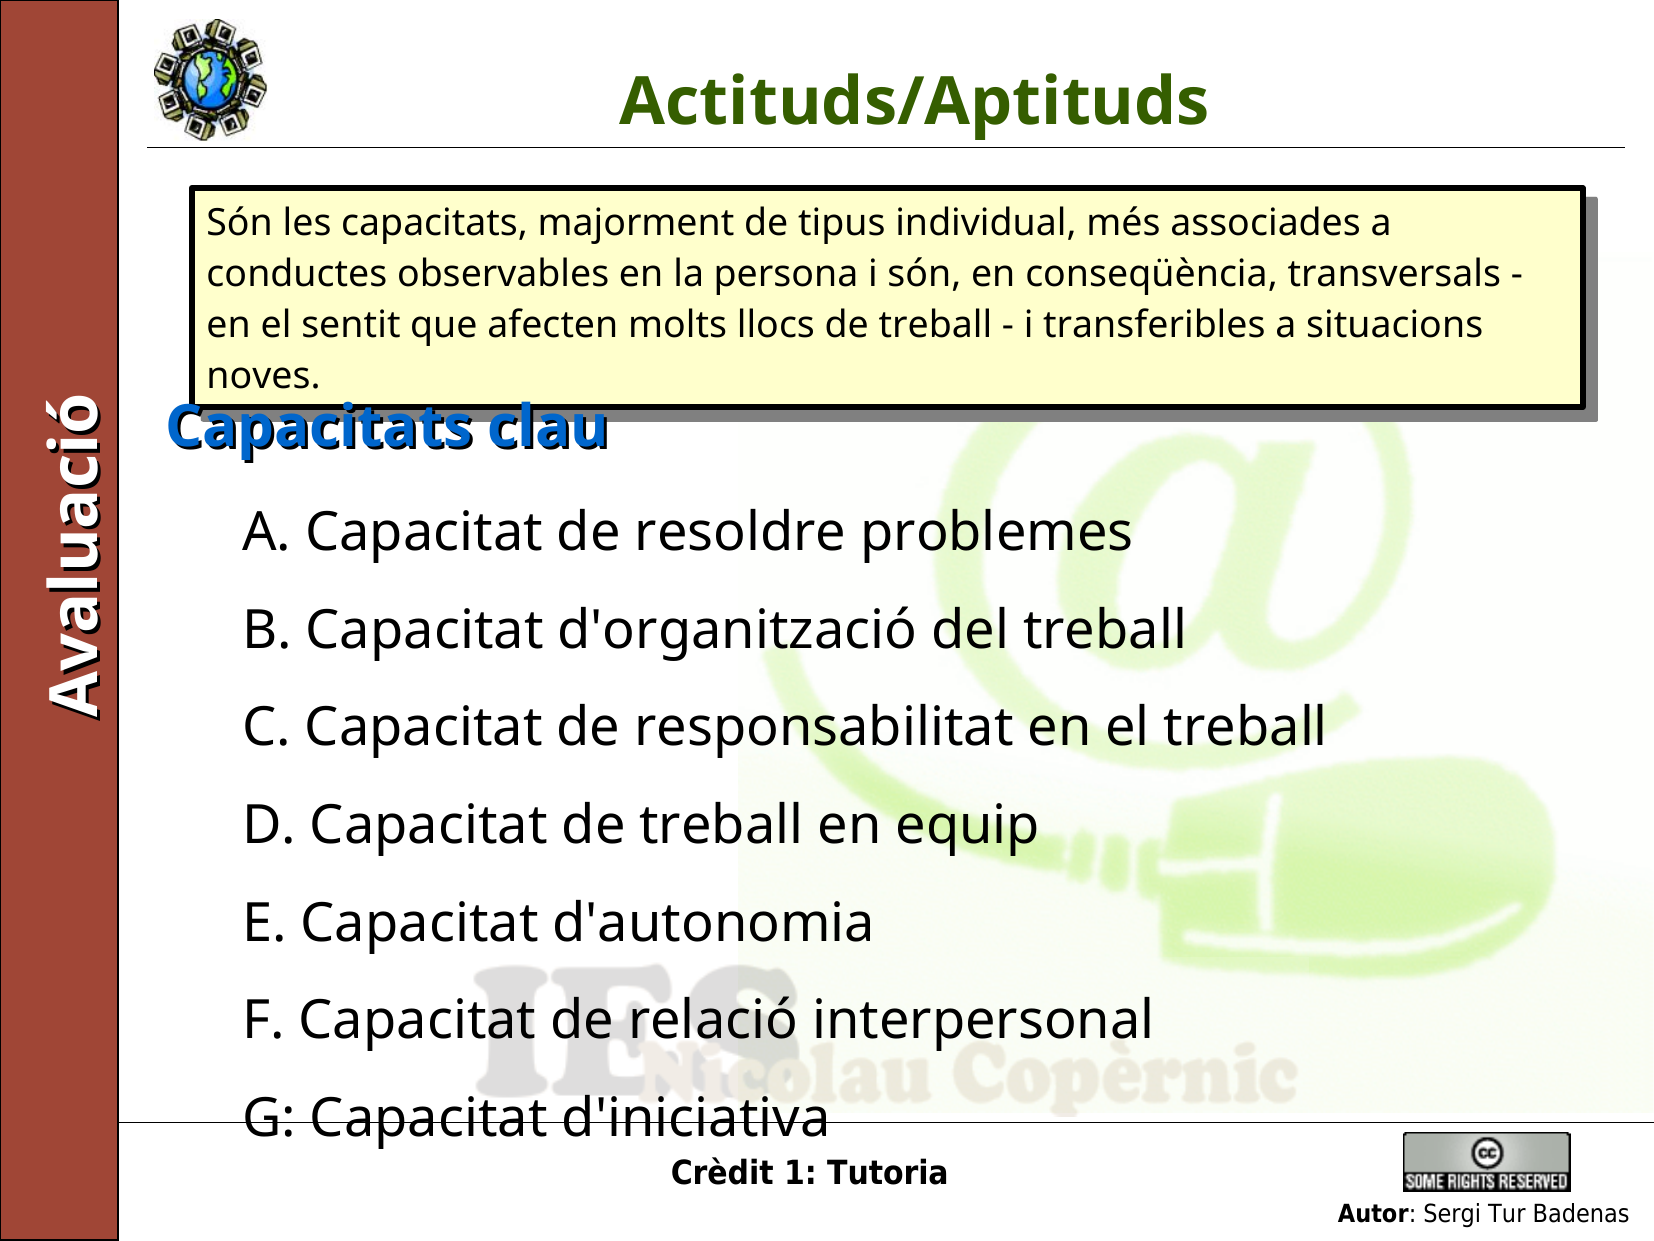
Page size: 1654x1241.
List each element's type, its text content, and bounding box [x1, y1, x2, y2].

picture [1403, 1132, 1571, 1192]
title Actituds/Aptituds [171, 49, 1654, 148]
text_box Són les capacitats, majorment de tipus individual, més associades a conductes observables en la persona i són, en conseqüència, transversals - en el sentit que afecten molts llocs de treball - i transferibles a situacions noves. [191, 187, 1583, 316]
picture [569, 1110, 584, 1117]
picture [631, 1110, 645, 1117]
picture [466, 252, 1654, 1117]
picture [154, 19, 268, 142]
list Capacitats clau A. Capacitat de resoldre problemes B. Capacitat d'organització del treball C. Capacitat de responsabilitat en el treball D. Capacitat de treball en equip E. Capacitat d'autonomia F. Capacitat de relació interpersonal G: Capacitat d'iniciativa [147, 383, 1636, 1093]
